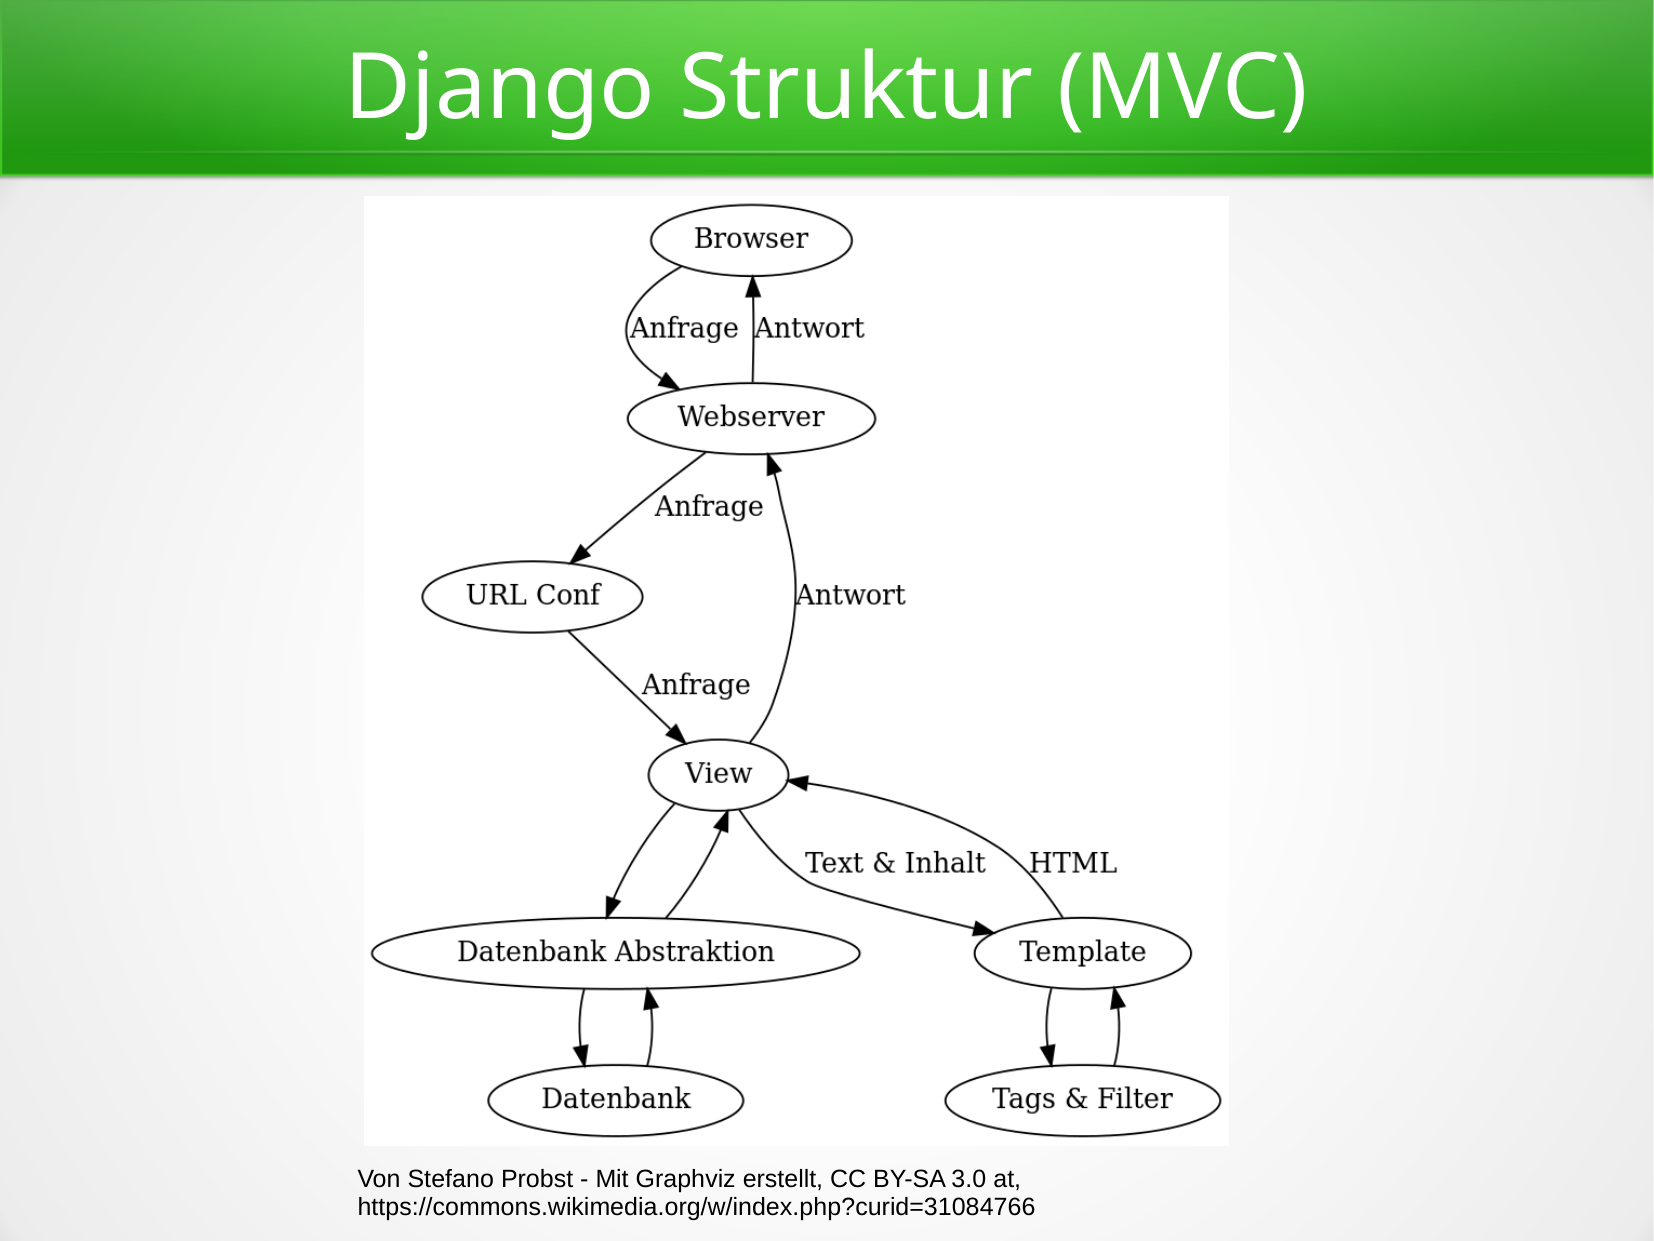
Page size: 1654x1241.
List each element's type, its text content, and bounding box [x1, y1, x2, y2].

text_box Von Stefano Probst - Mit Graphviz erstellt, CC BY-SA 3.0 at, https://commons.wikimedia.org/w/index.php?curid=31084766 [342, 1157, 1229, 1229]
title Django Struktur (MVC) [82, 11, 1571, 154]
picture [0, 0, 1654, 1241]
